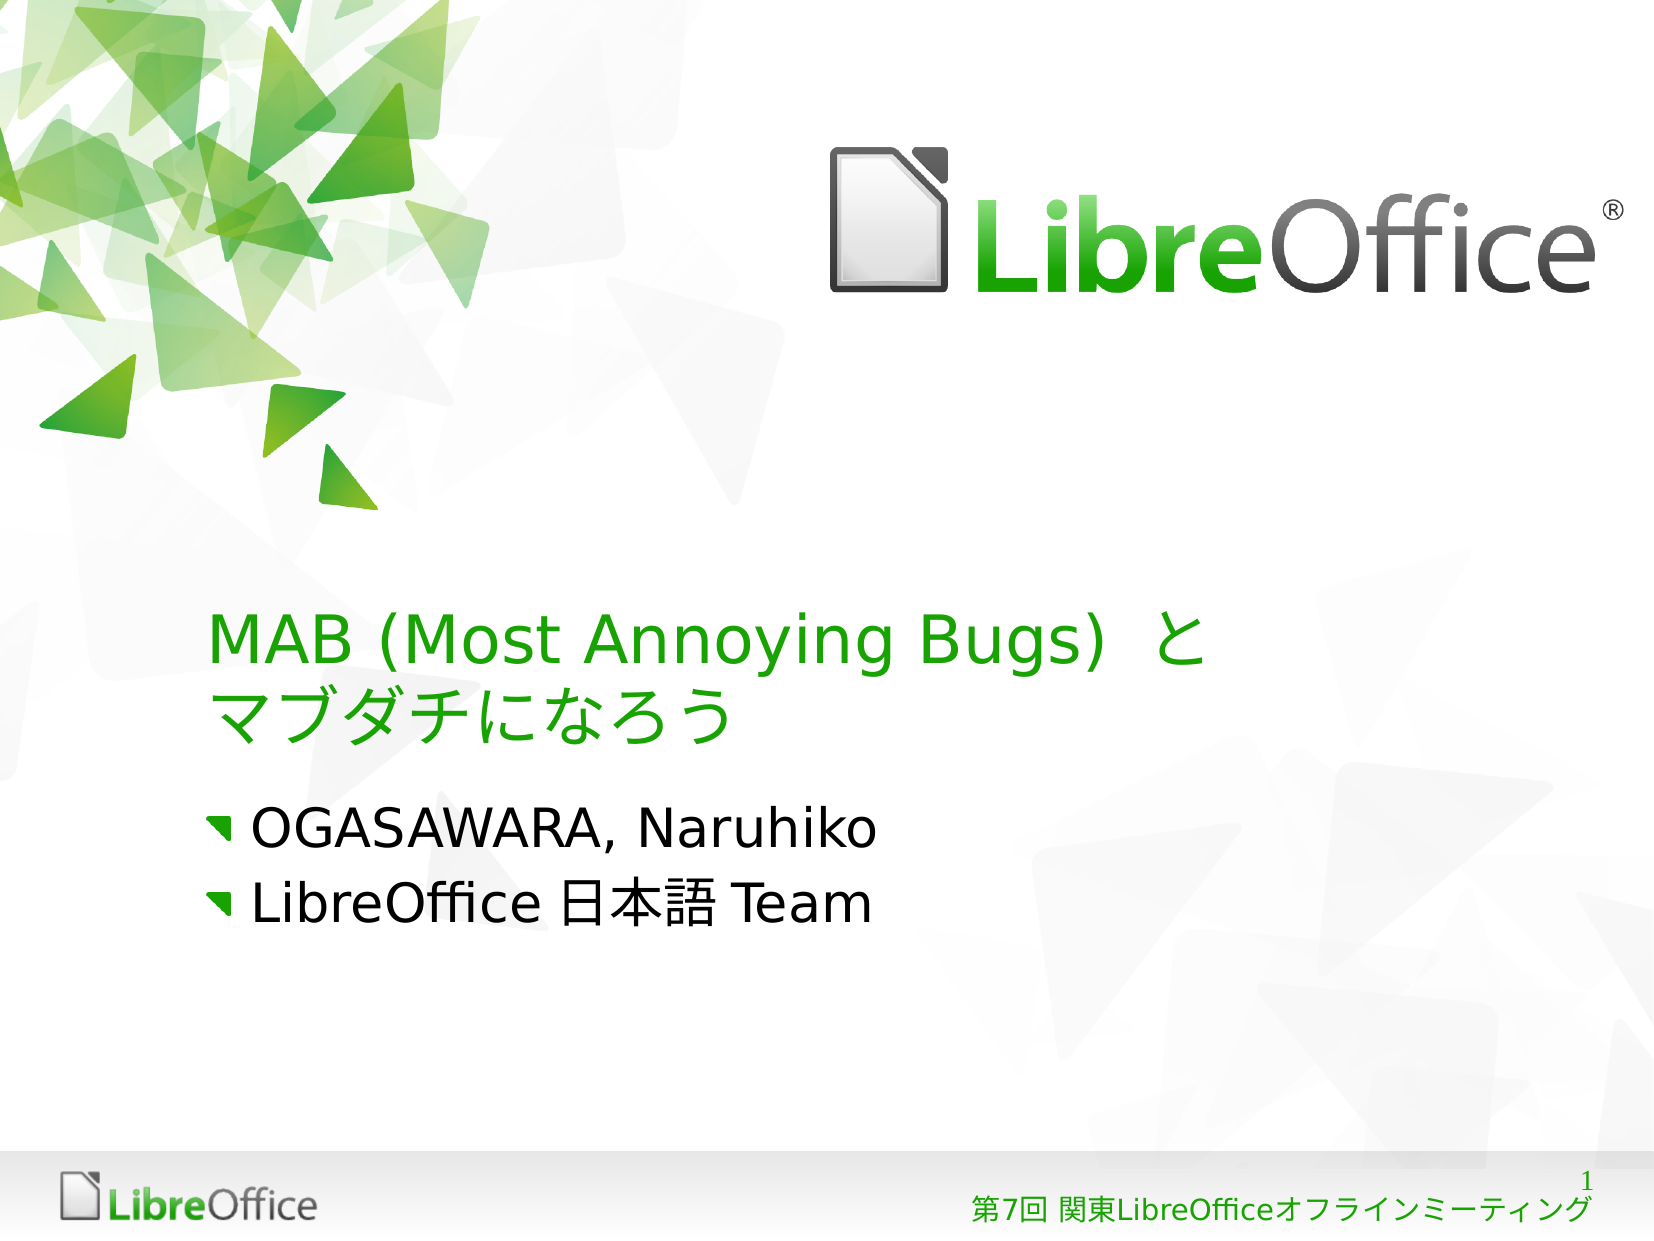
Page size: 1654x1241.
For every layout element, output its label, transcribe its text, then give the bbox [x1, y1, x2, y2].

picture [41, 1152, 206, 1240]
title MAB (Most Annoying Bugs) と マブダチになろう [206, 590, 1477, 768]
picture [915, 548, 1654, 1169]
picture [0, 0, 1654, 948]
list OGASAWARA, Naruhiko LibreOffice日本語Team [206, 797, 1477, 1241]
